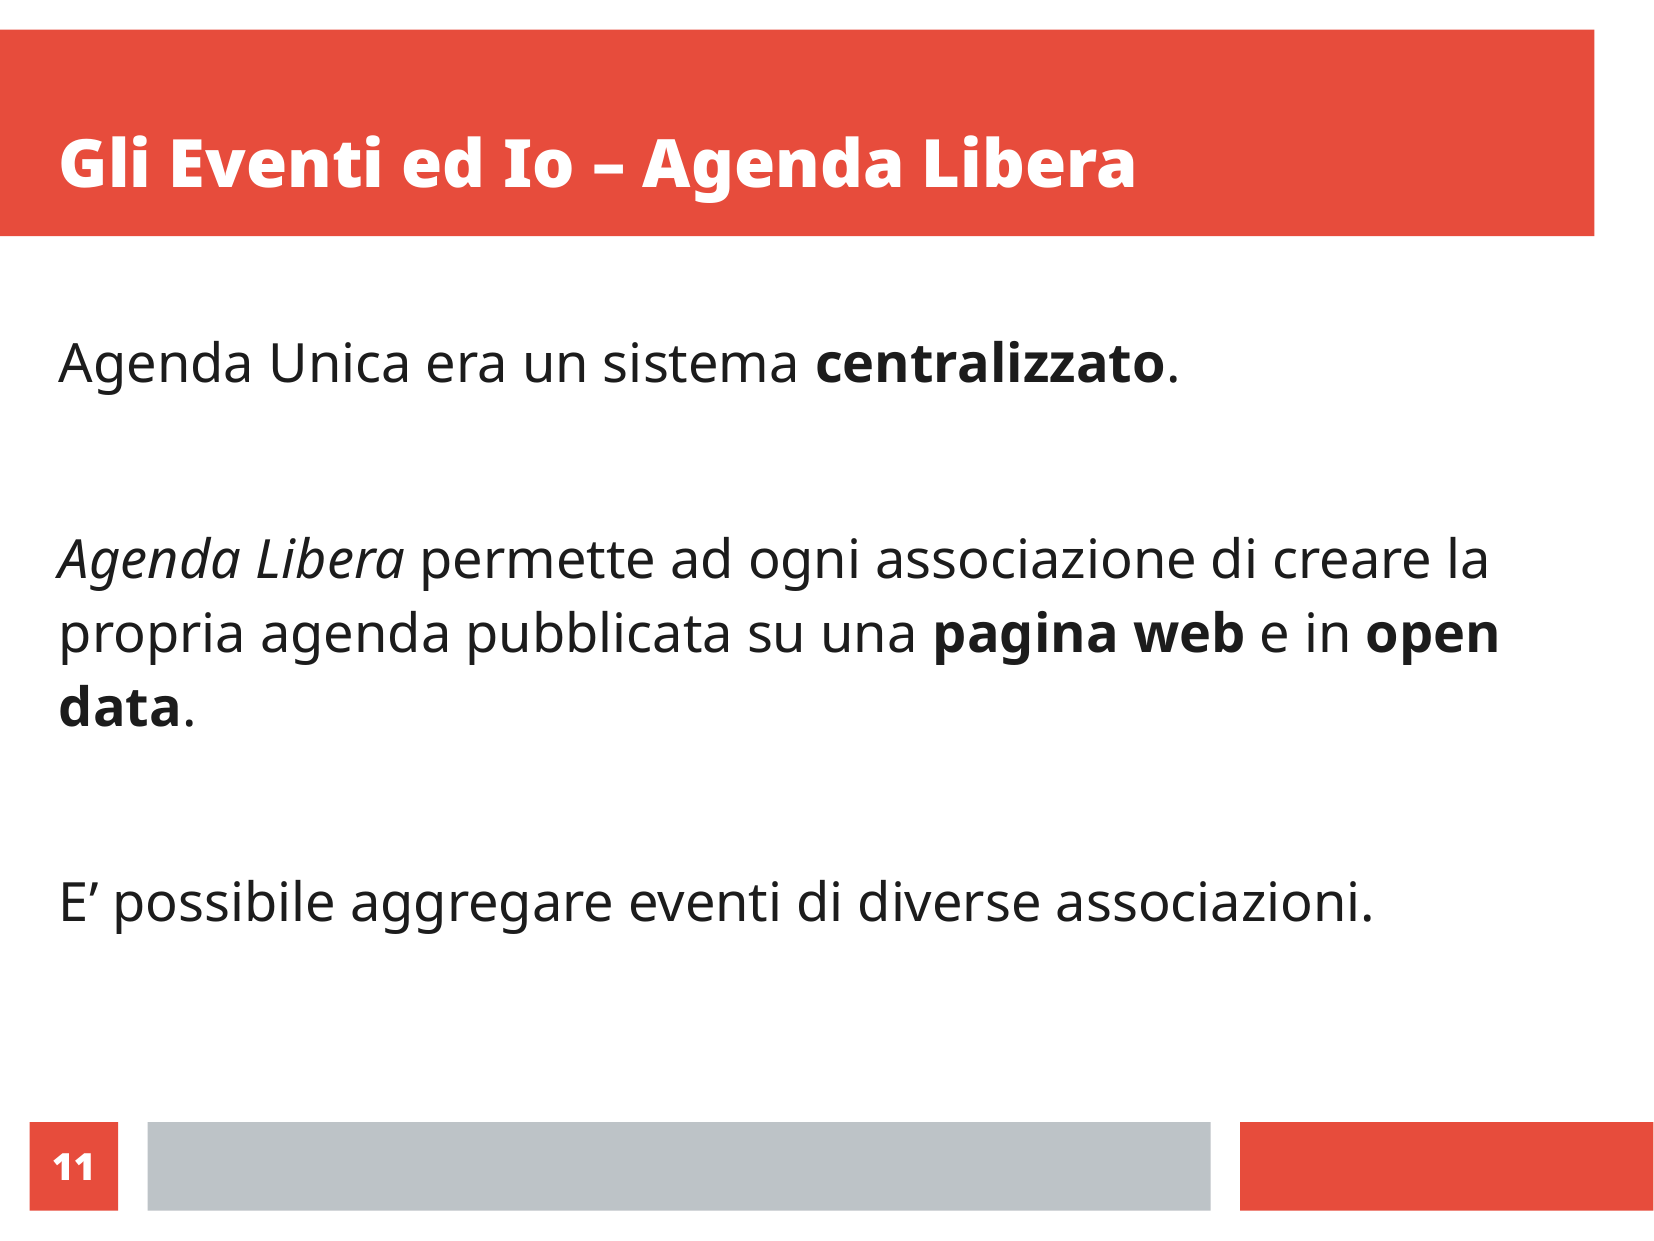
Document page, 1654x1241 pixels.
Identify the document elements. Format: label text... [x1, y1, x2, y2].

list Agenda Unica era un sistema centralizzato. Agenda Libera permette ad ogni associazione di creare la propria agenda pubblicata su una pagina web e in open data. E’ possibile aggregare eventi di diverse associazioni. [59, 324, 1565, 1093]
title Gli Eventi ed Io – Agenda Libera [59, 59, 1595, 207]
